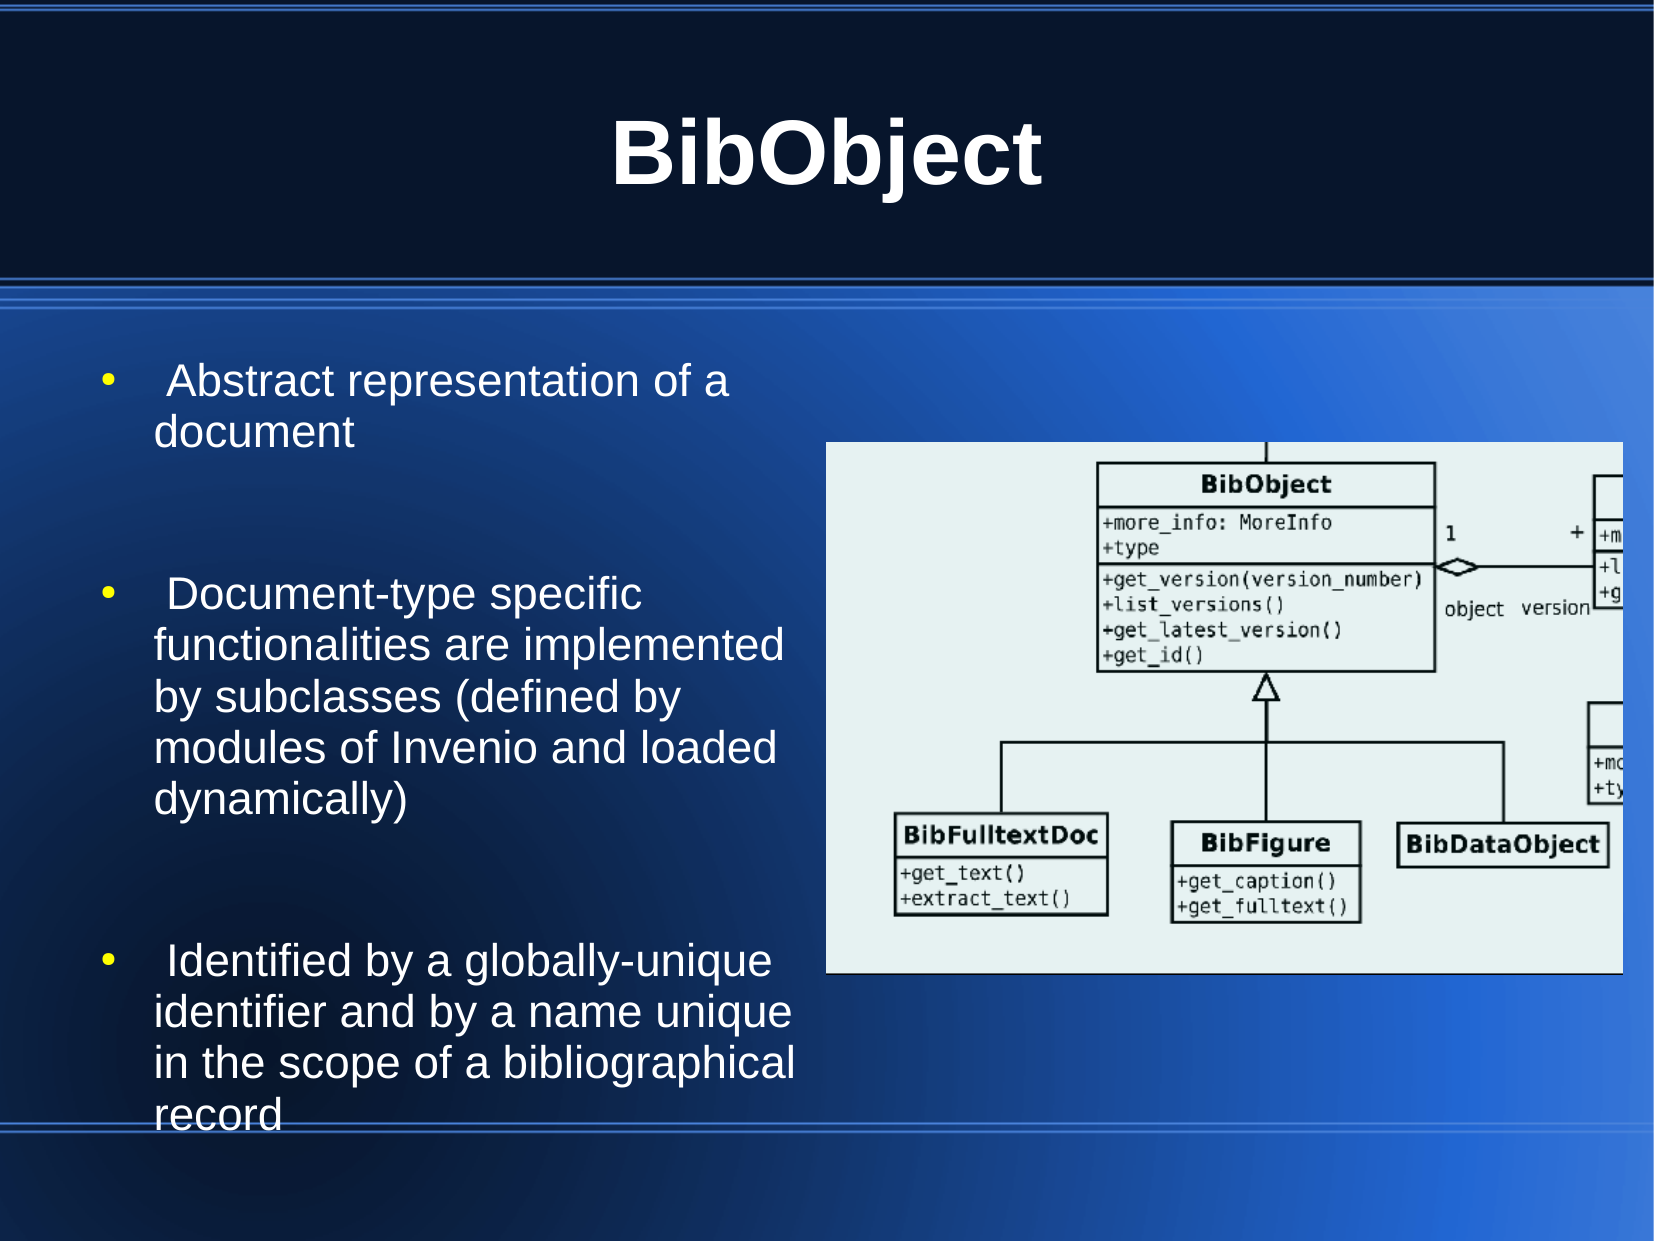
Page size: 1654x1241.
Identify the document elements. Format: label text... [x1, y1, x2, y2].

picture [0, 0, 1654, 1241]
list Abstract representation of a document Document-type specific functionalities are implemented by subclasses (defined by modules of Invenio and loaded dynamically) Identified by a globally-unique identifier and by a name unique in the scope of a bibliographical record [82, 355, 809, 1174]
title BibObject [82, 49, 1571, 257]
